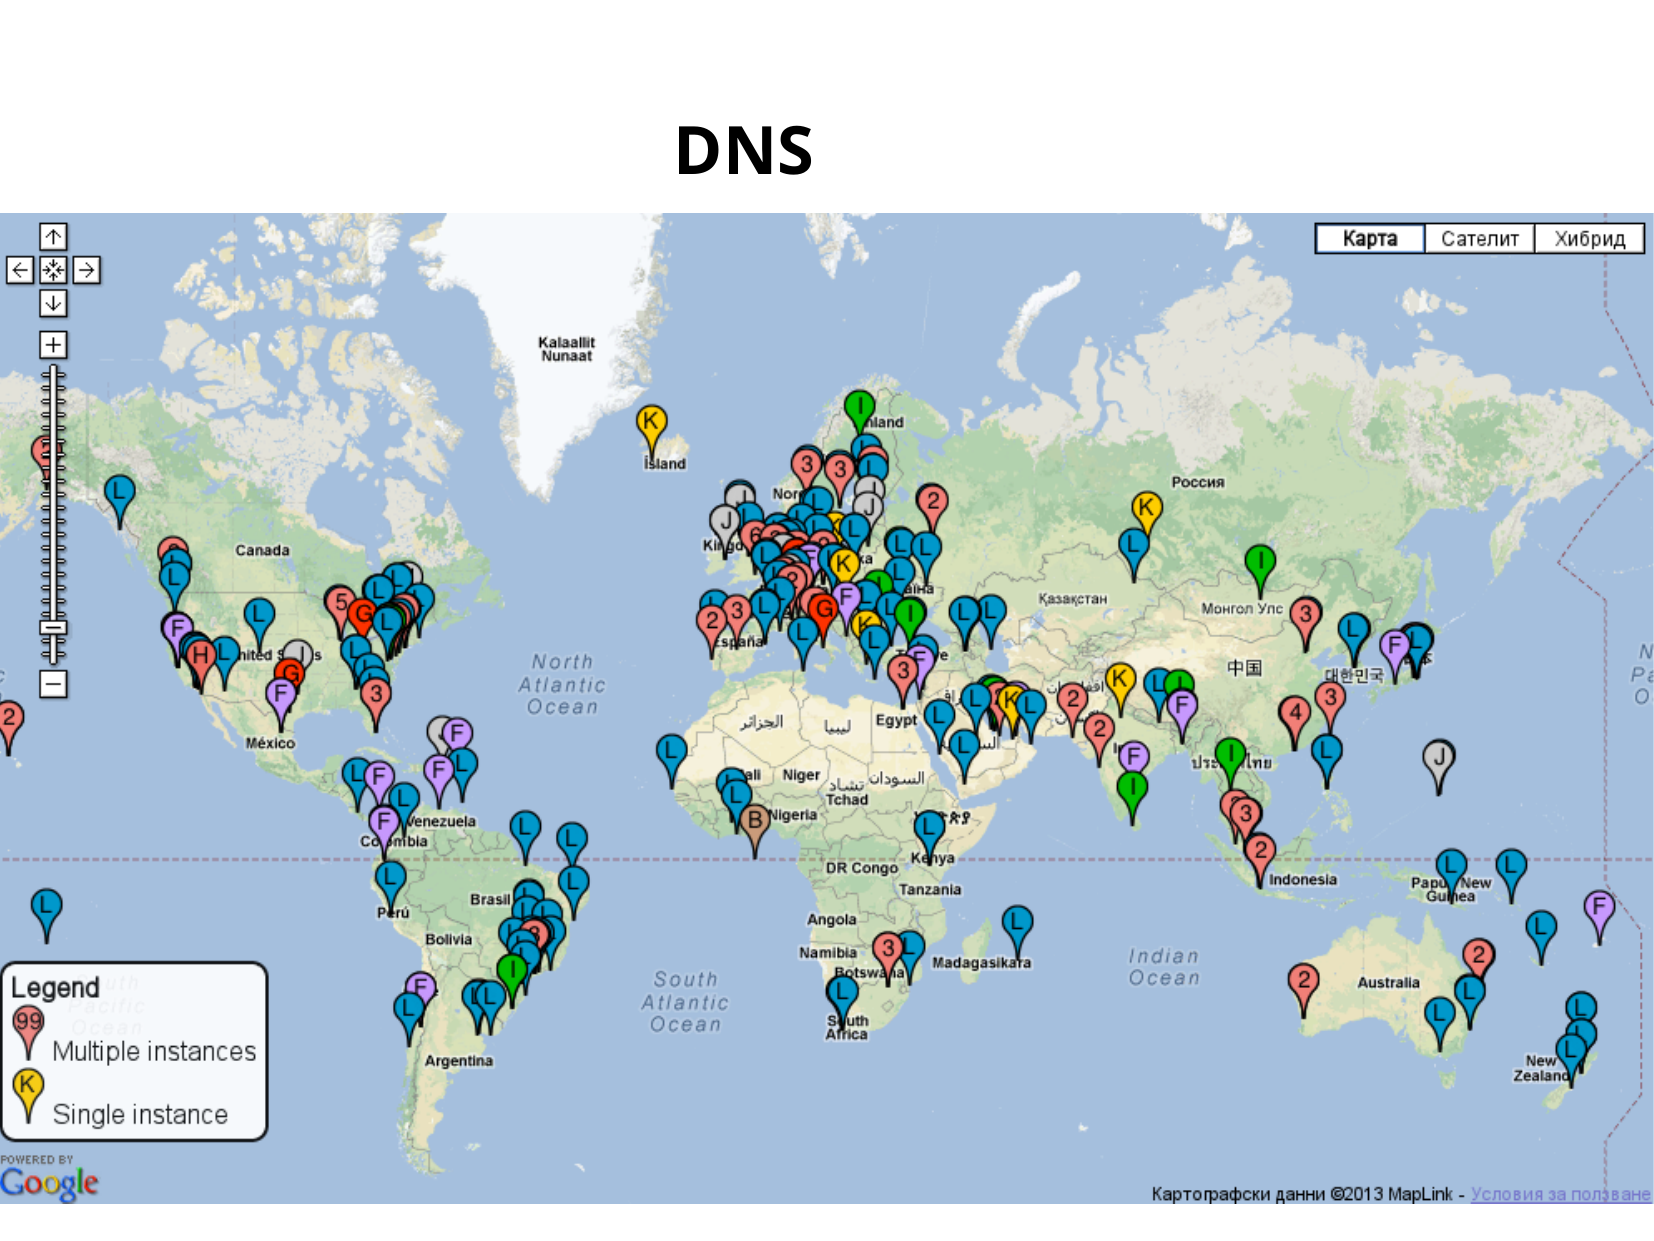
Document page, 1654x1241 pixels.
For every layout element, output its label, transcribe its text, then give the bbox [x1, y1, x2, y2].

picture [0, 213, 1654, 1204]
title DNS [0, 49, 1489, 213]
